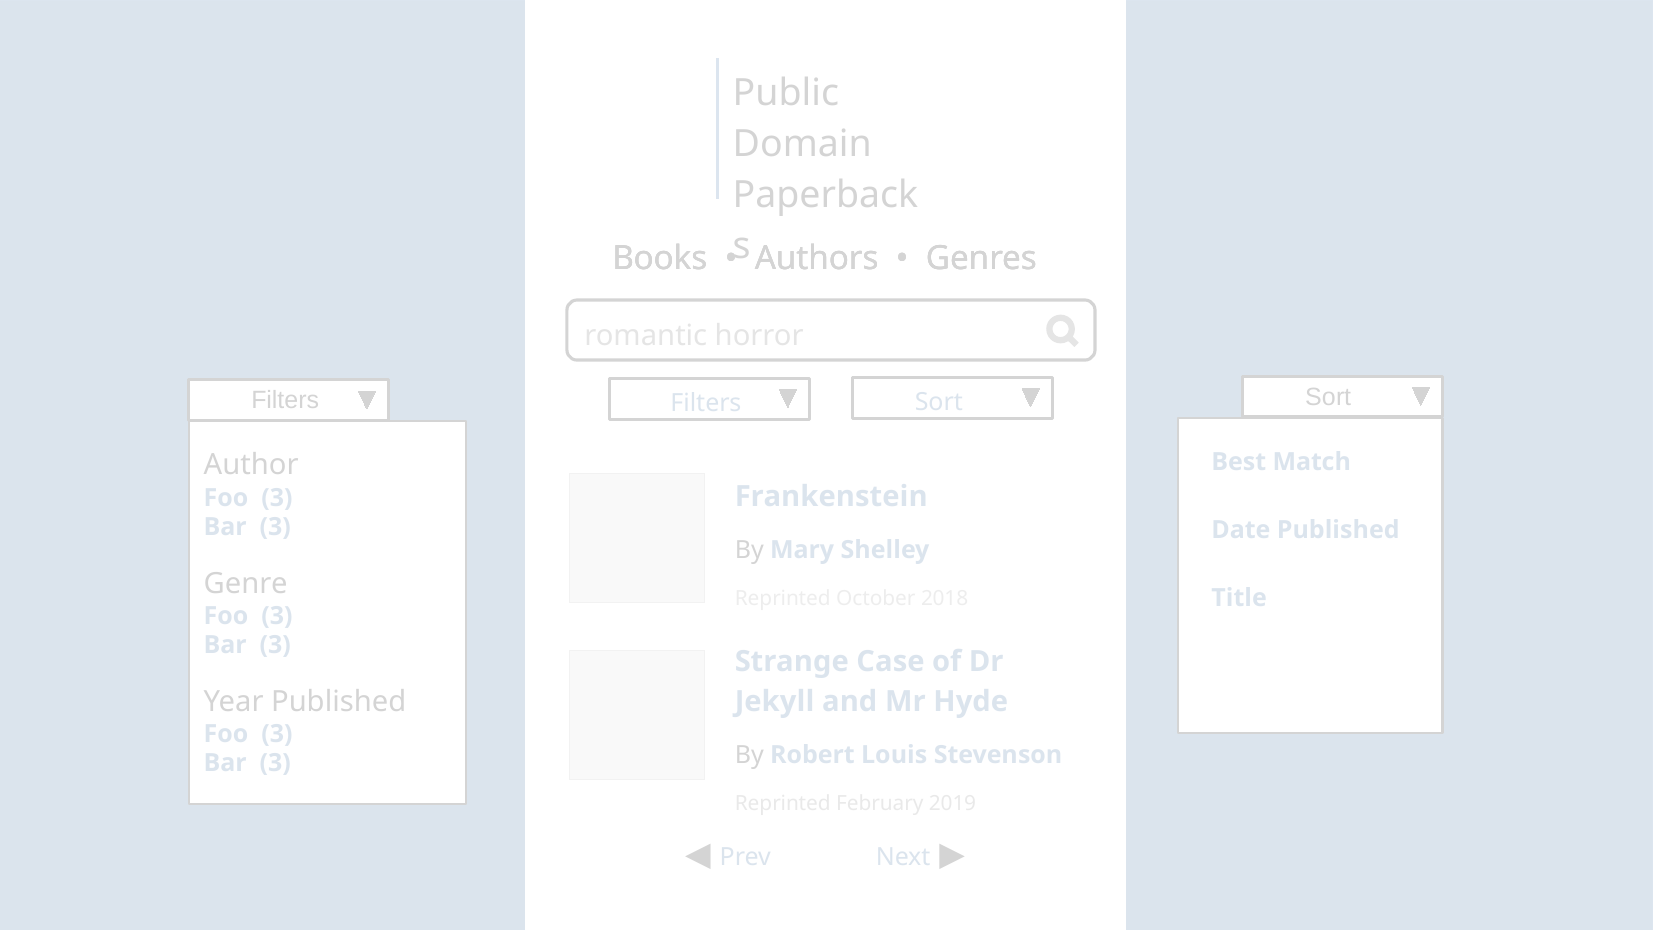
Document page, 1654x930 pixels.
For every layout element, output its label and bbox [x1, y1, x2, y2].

text_box [0, 0, 1653, 930]
